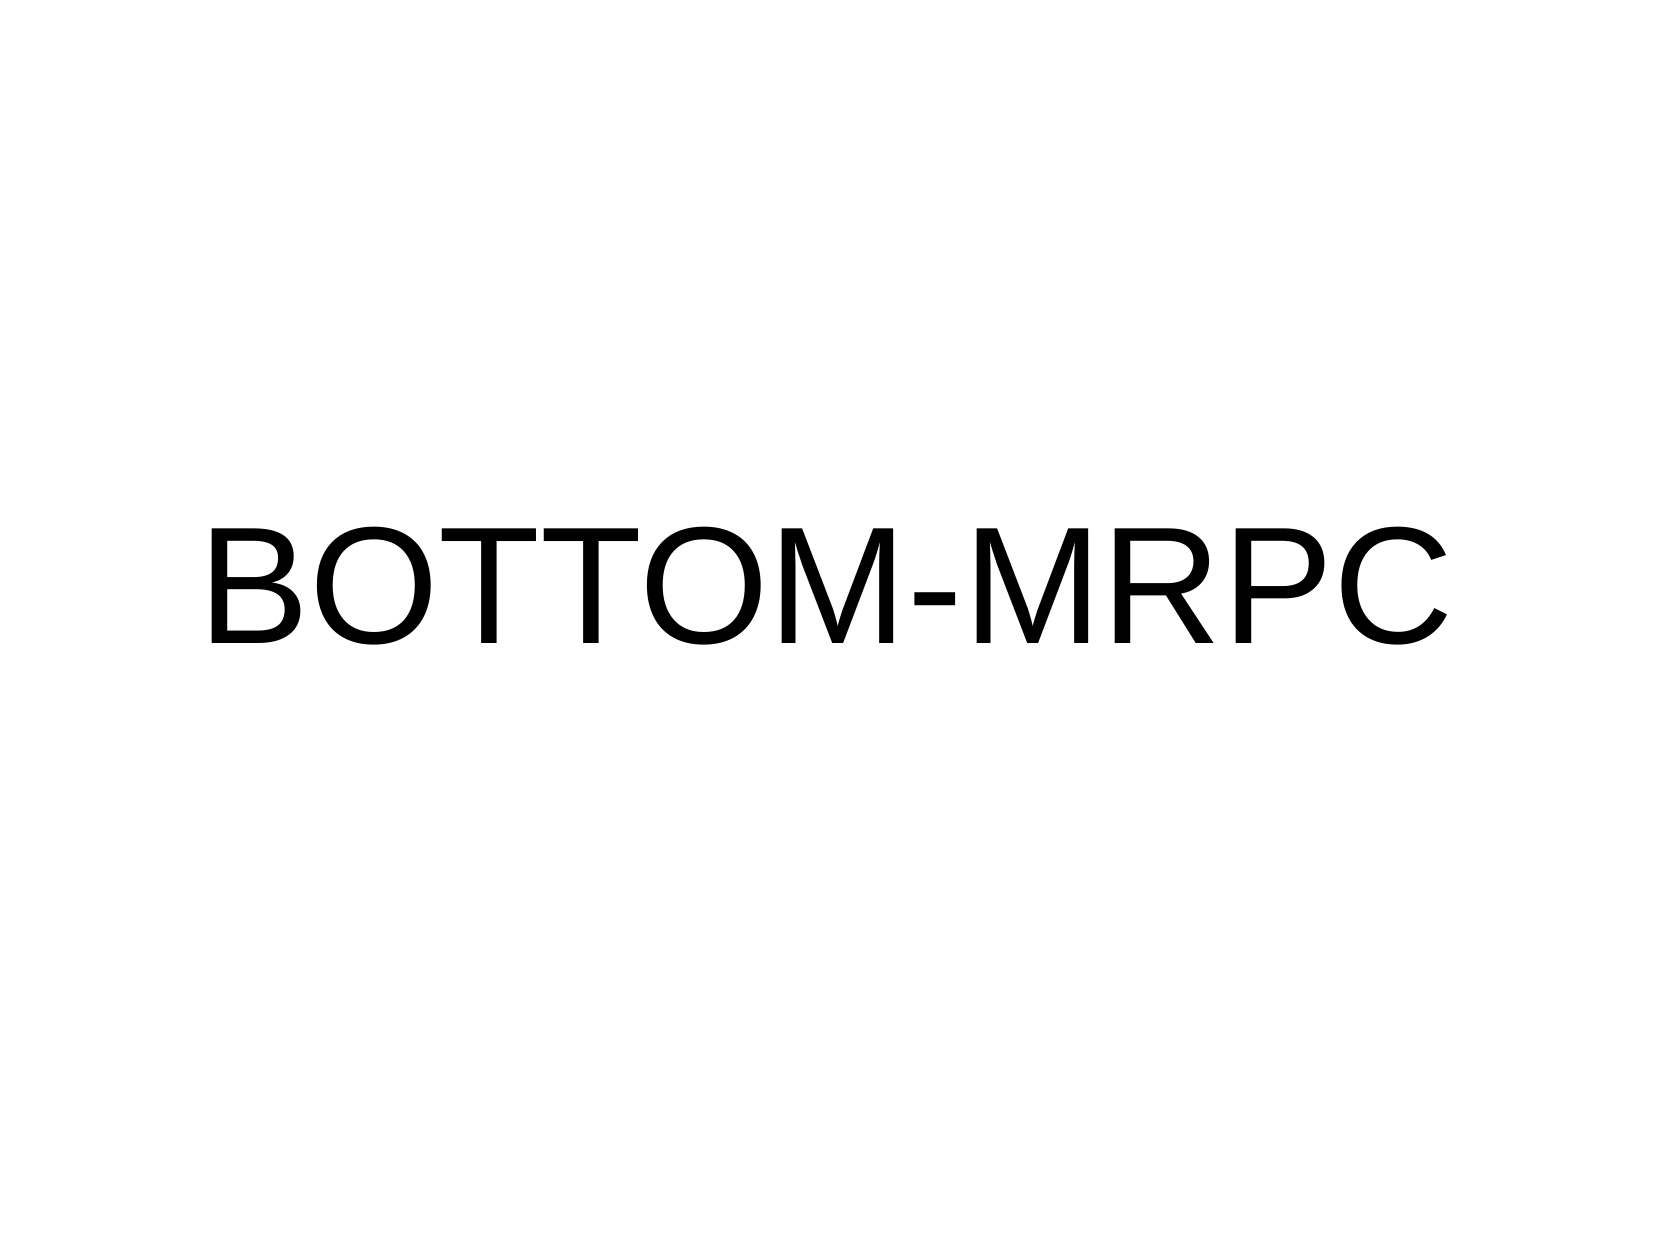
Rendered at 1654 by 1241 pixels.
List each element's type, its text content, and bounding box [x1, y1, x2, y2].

text_box BOTTOM-MRPC [180, 484, 1474, 687]
